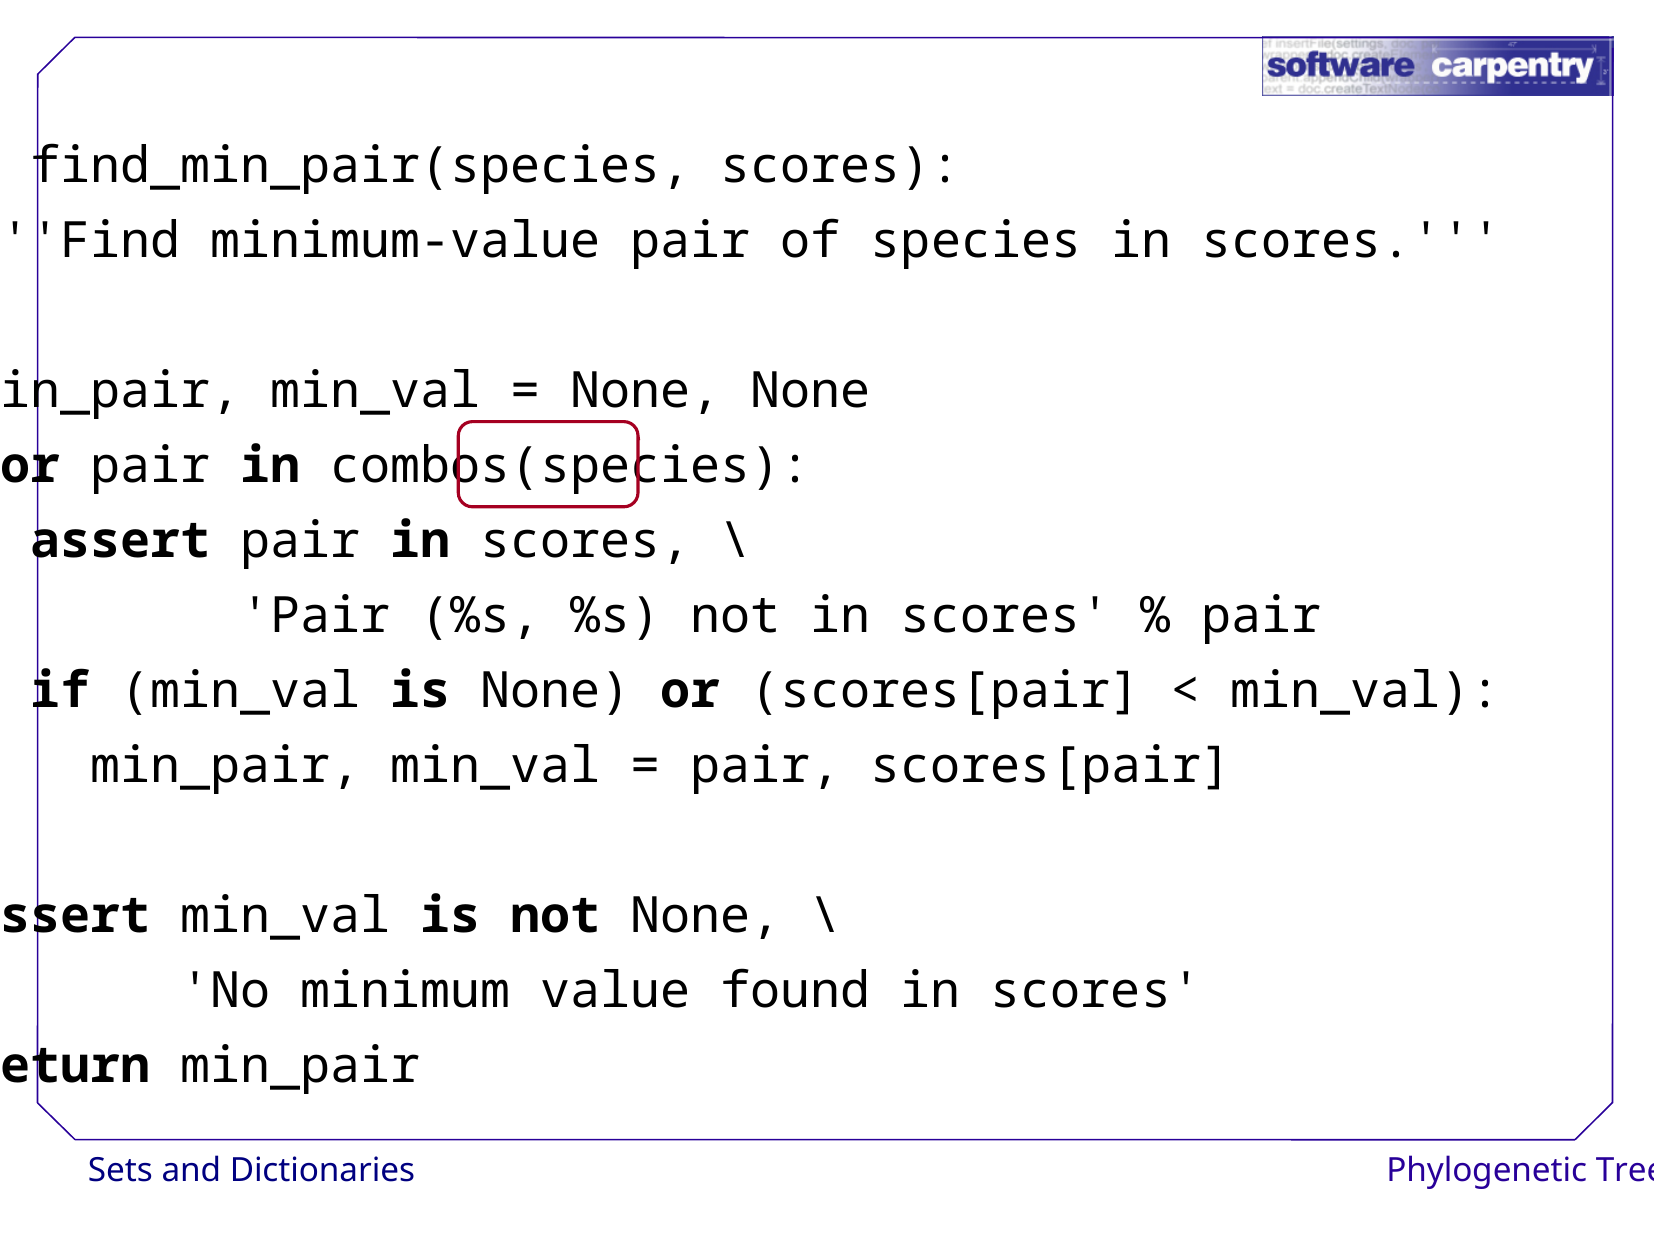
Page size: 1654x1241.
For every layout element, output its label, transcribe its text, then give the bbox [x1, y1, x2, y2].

picture [1262, 36, 1614, 96]
text_box def find_min_pair(species, scores): '''Find minimum-value pair of species in scores.''' min_pair, min_val = None, None for pair in combos(species): assert pair in scores, \ 'Pair (%s, %s) not in scores' % pair if (min_val is None) or (scores[pair] < min_val): min_pair, min_val = pair, scores[pair] assert min_val is not None, \ 'No minimum value found in scores' return min_pair [0, 109, 1654, 1101]
